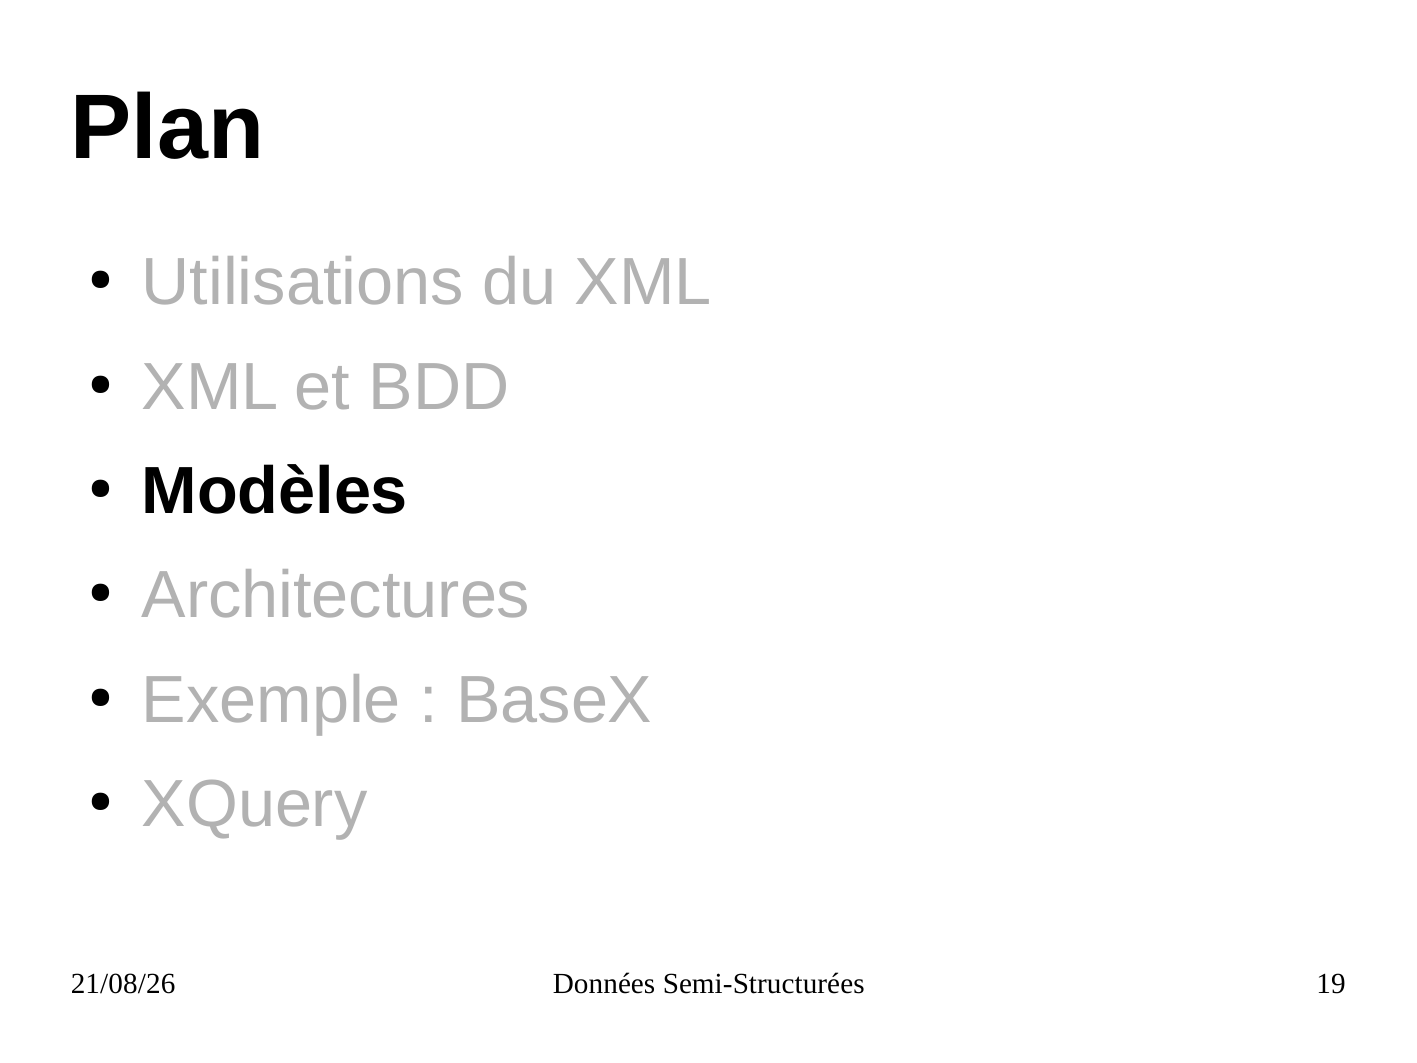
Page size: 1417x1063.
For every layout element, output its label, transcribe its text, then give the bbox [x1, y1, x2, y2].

title Plan [70, 42, 1346, 212]
list Utilisations du XML XML et BDD Modèles Architectures Exemple : BaseX XQuery [70, 244, 1346, 925]
